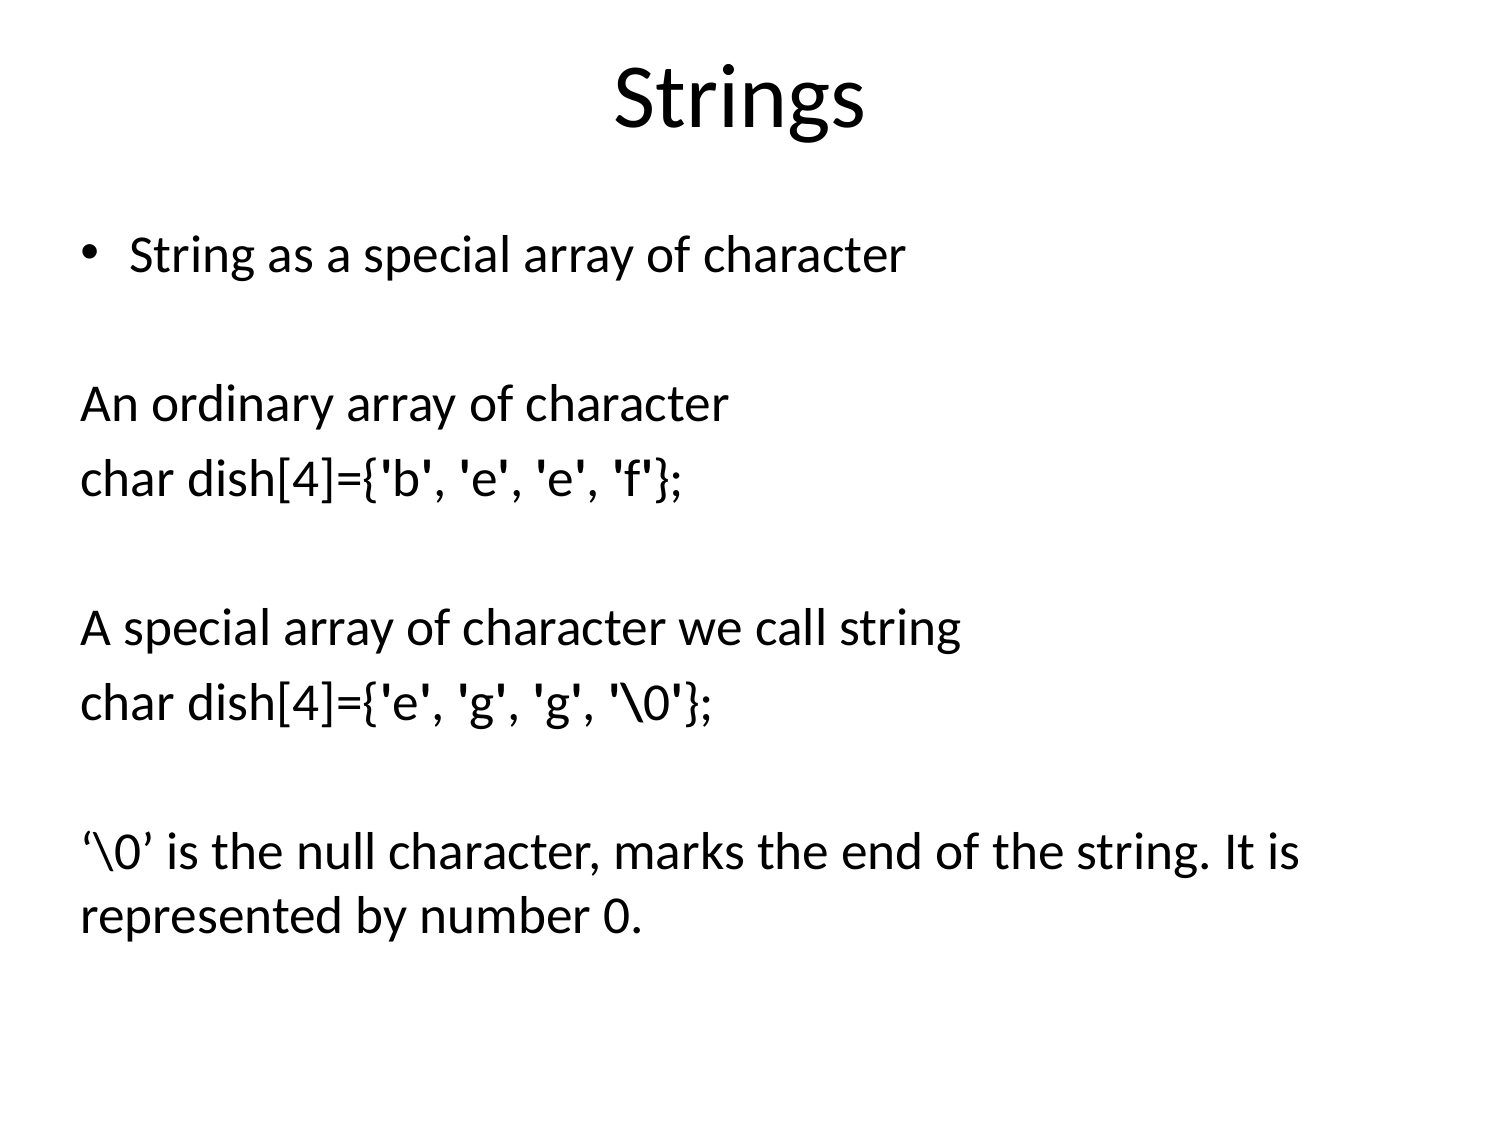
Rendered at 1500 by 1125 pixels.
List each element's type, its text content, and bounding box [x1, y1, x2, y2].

title Strings [65, 0, 1416, 185]
list String as a special array of character An ordinary array of character char dish[4]={'b', 'e', 'e', 'f'}; A special array of character we call string char dish[4]={'e', 'g', 'g', '\0'}; ‘\0’ is the null character, marks the end of the string. It is represented by number 0. [65, 211, 1416, 954]
